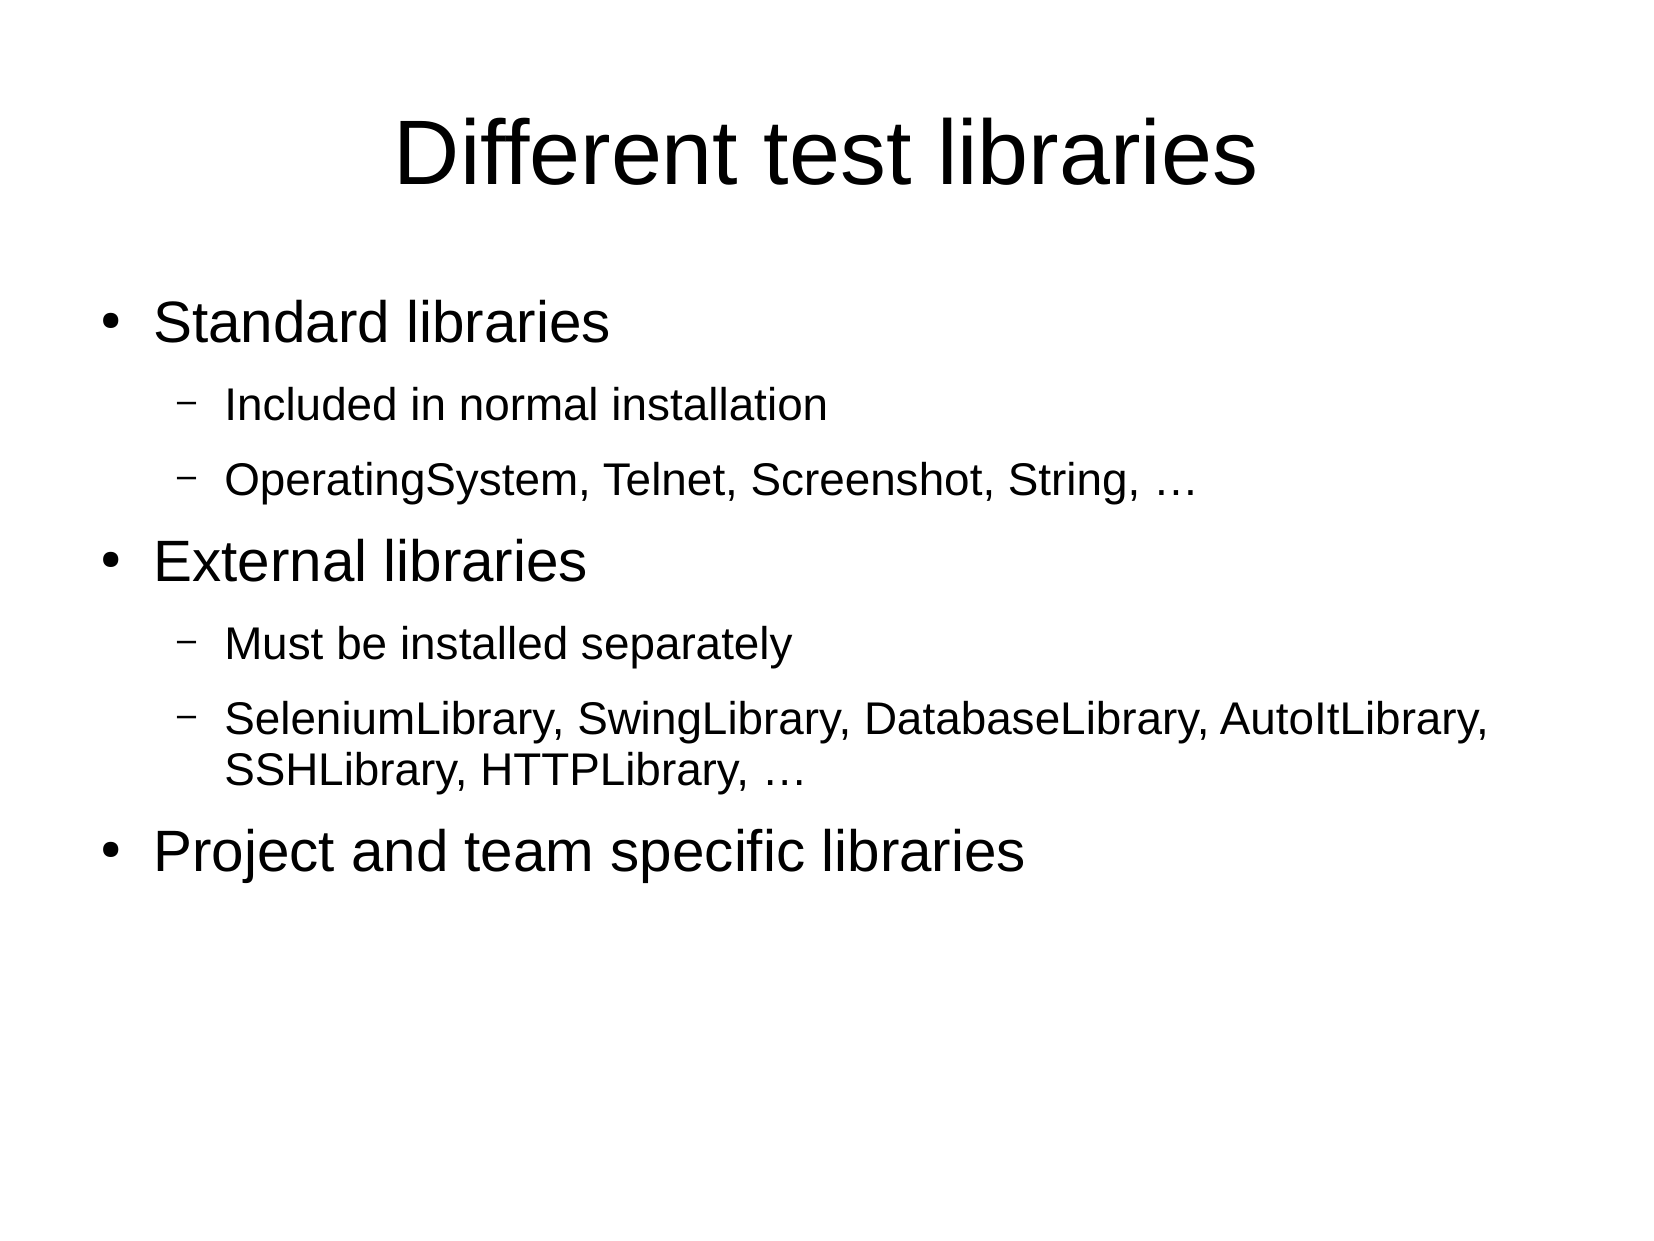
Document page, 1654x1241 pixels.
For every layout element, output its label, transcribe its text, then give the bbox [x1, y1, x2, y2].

title Different test libraries [82, 56, 1571, 250]
list Standard libraries Included in normal installation OperatingSystem, Telnet, Screenshot, String, … External libraries Must be installed separately SeleniumLibrary, SwingLibrary, DatabaseLibrary, AutoItLibrary, SSHLibrary, HTTPLibrary, … Project and team specific libraries [82, 290, 1571, 1094]
